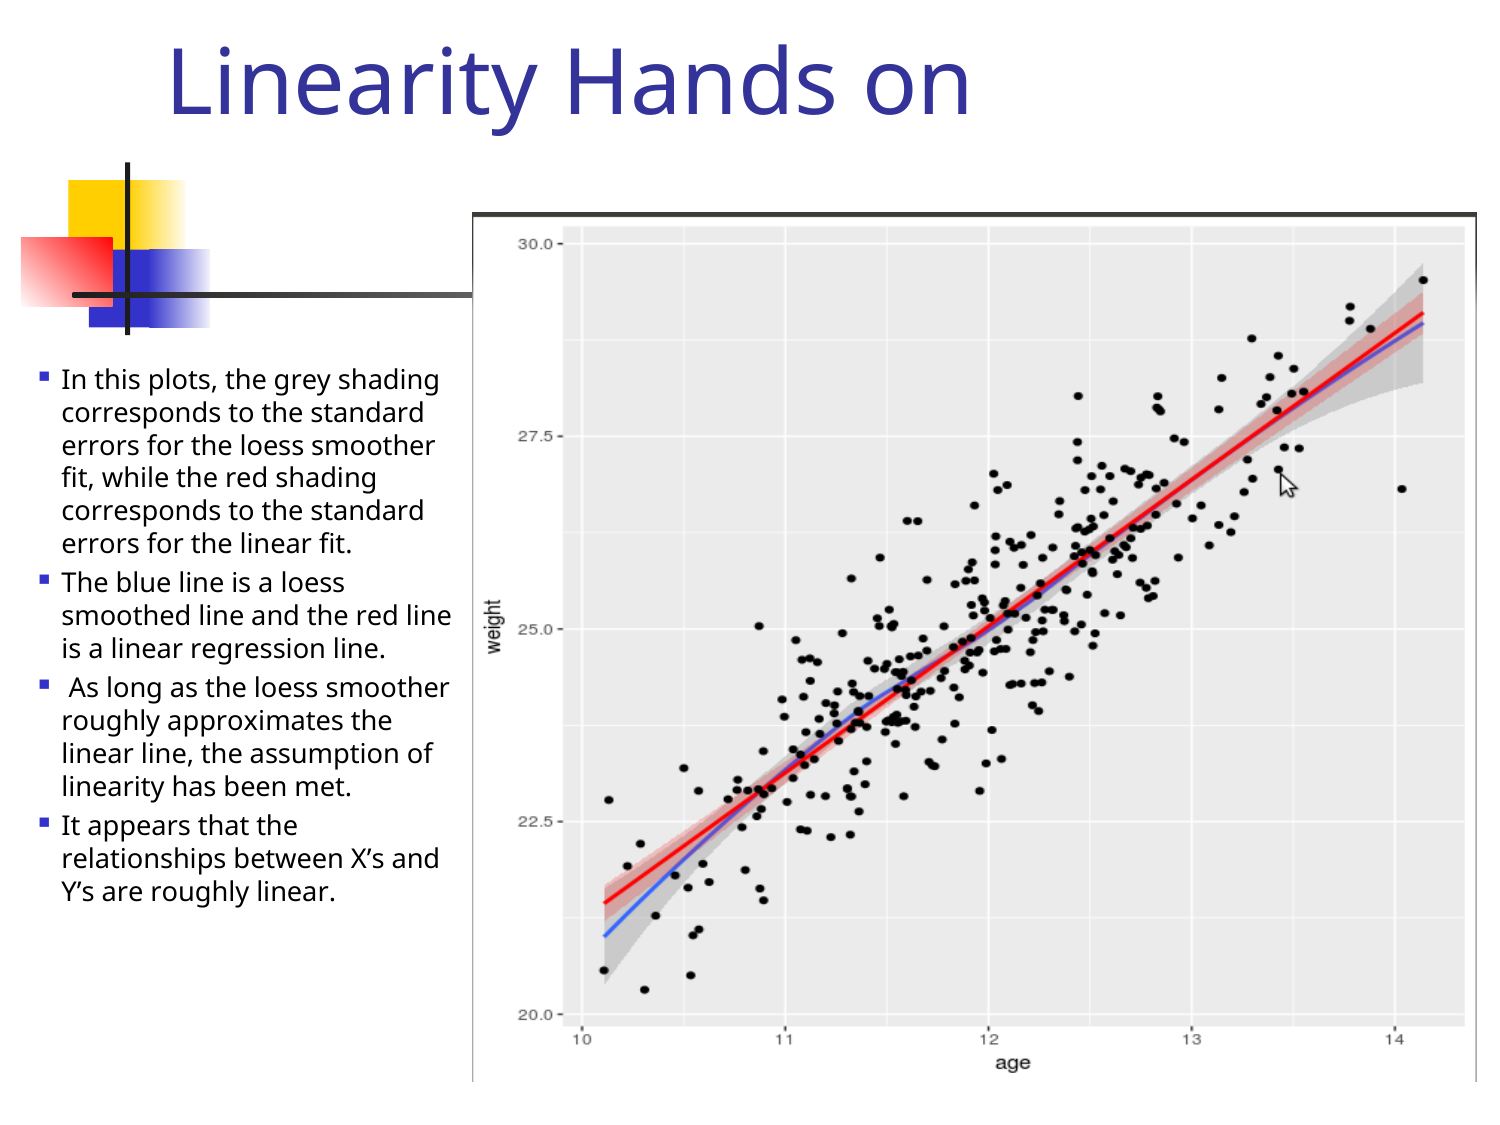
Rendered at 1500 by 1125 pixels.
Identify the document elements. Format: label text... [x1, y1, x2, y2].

picture [472, 212, 1477, 1082]
title Linearity Hands on [150, 0, 1430, 141]
list In this plots, the grey shading corresponds to the standard errors for the loess smoother fit, while the red shading corresponds to the standard errors for the linear fit. The blue line is a loess smoothed line and the red line is a linear regression line. As long as the loess smoother roughly approximates the linear line, the assumption of linearity has been met. It appears that the relationships between X’s and Y’s are roughly linear. [23, 354, 468, 957]
